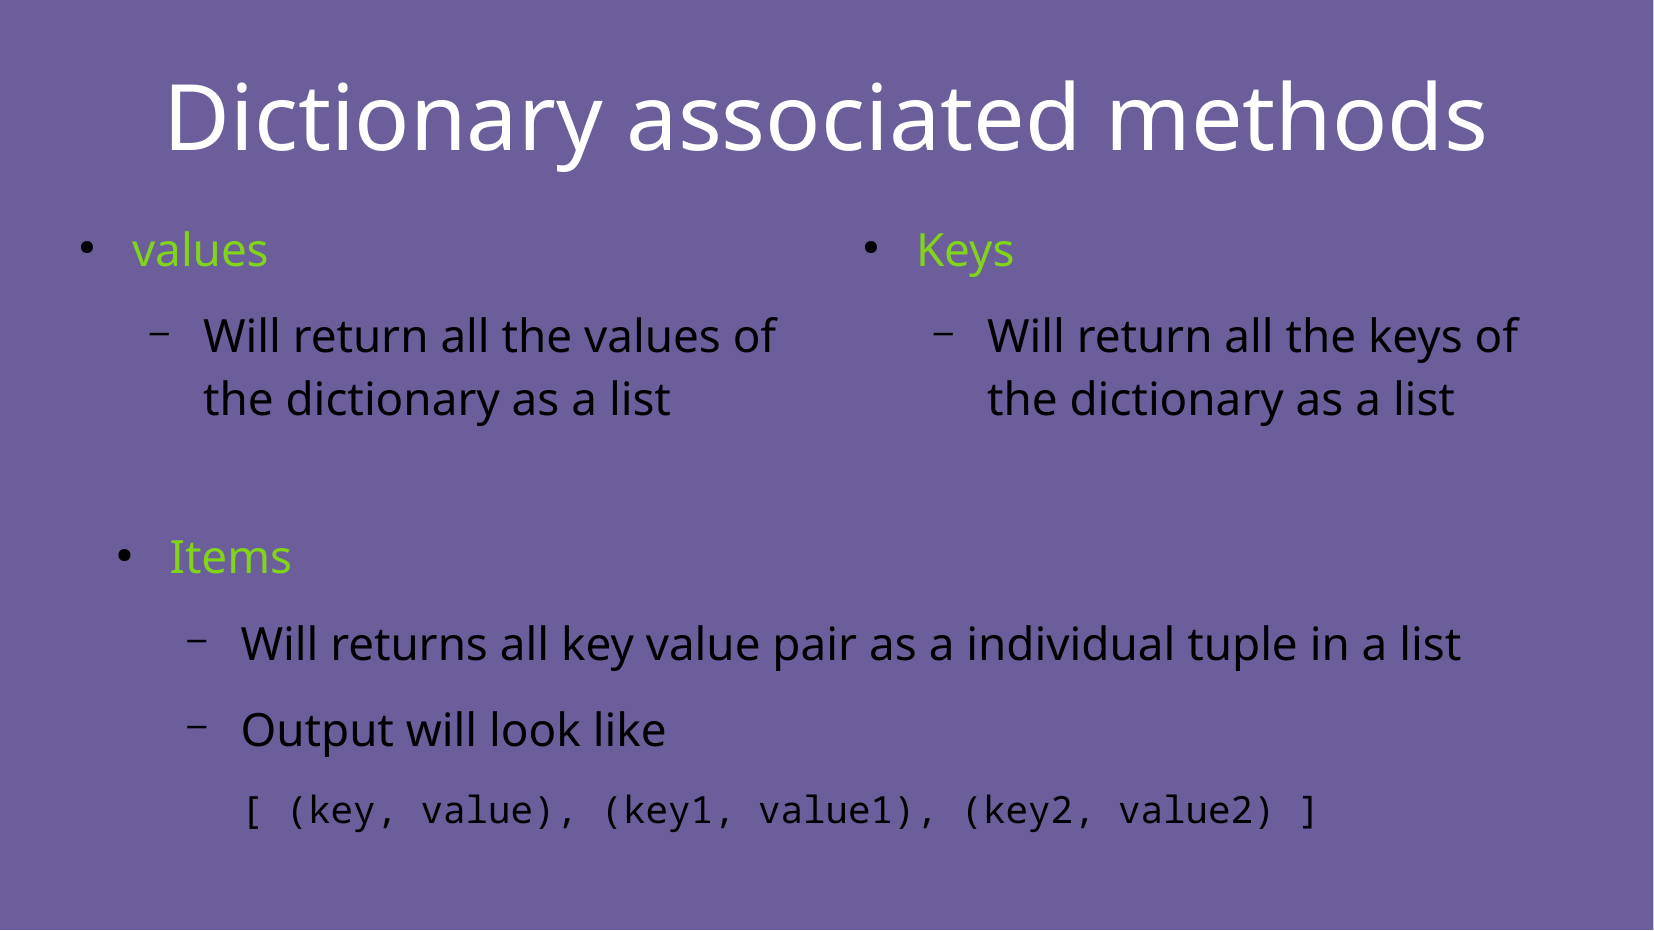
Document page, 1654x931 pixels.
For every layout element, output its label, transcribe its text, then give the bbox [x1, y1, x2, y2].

list Items Will returns all key value pair as a individual tuple in a list Output will look like [ (key, value), (key1, value1), (key2, value2) ] [98, 525, 1538, 863]
list values Will return all the values of the dictionary as a list [61, 217, 788, 451]
title Dictionary associated methods [82, 37, 1571, 193]
list Keys Will return all the keys of the dictionary as a list [845, 217, 1572, 451]
